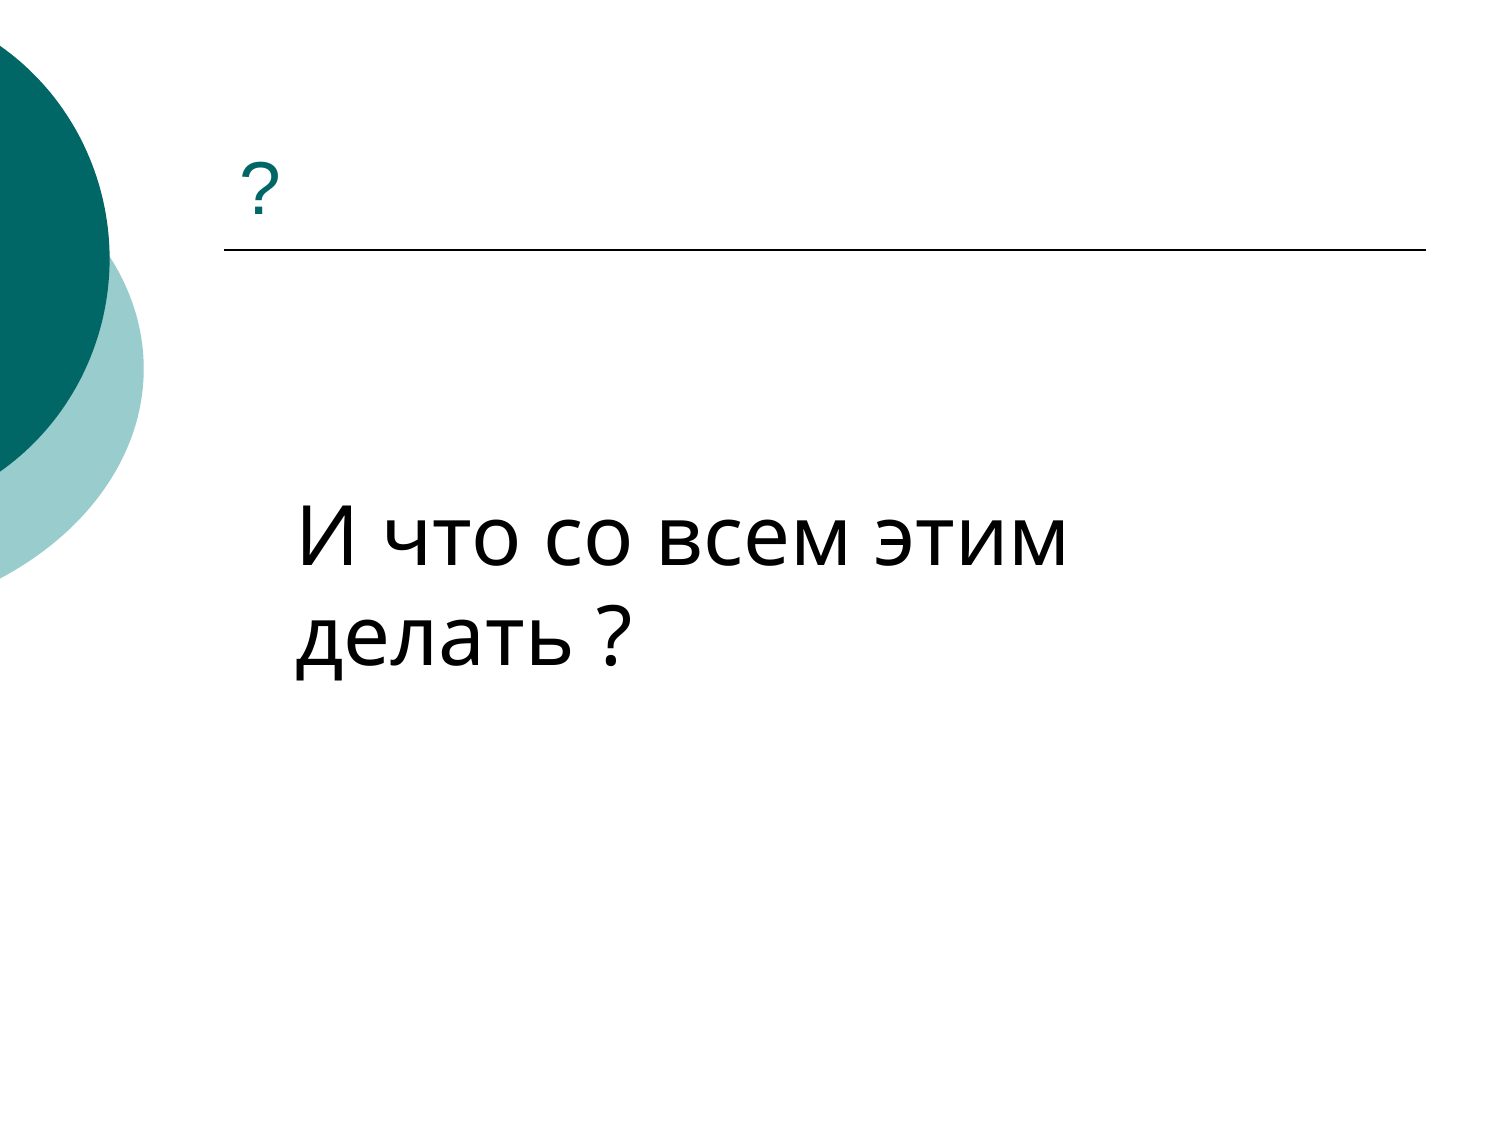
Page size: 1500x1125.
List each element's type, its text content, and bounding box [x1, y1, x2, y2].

title ? [224, 49, 1425, 237]
list И что со всем этим делать ? [224, 299, 1425, 975]
